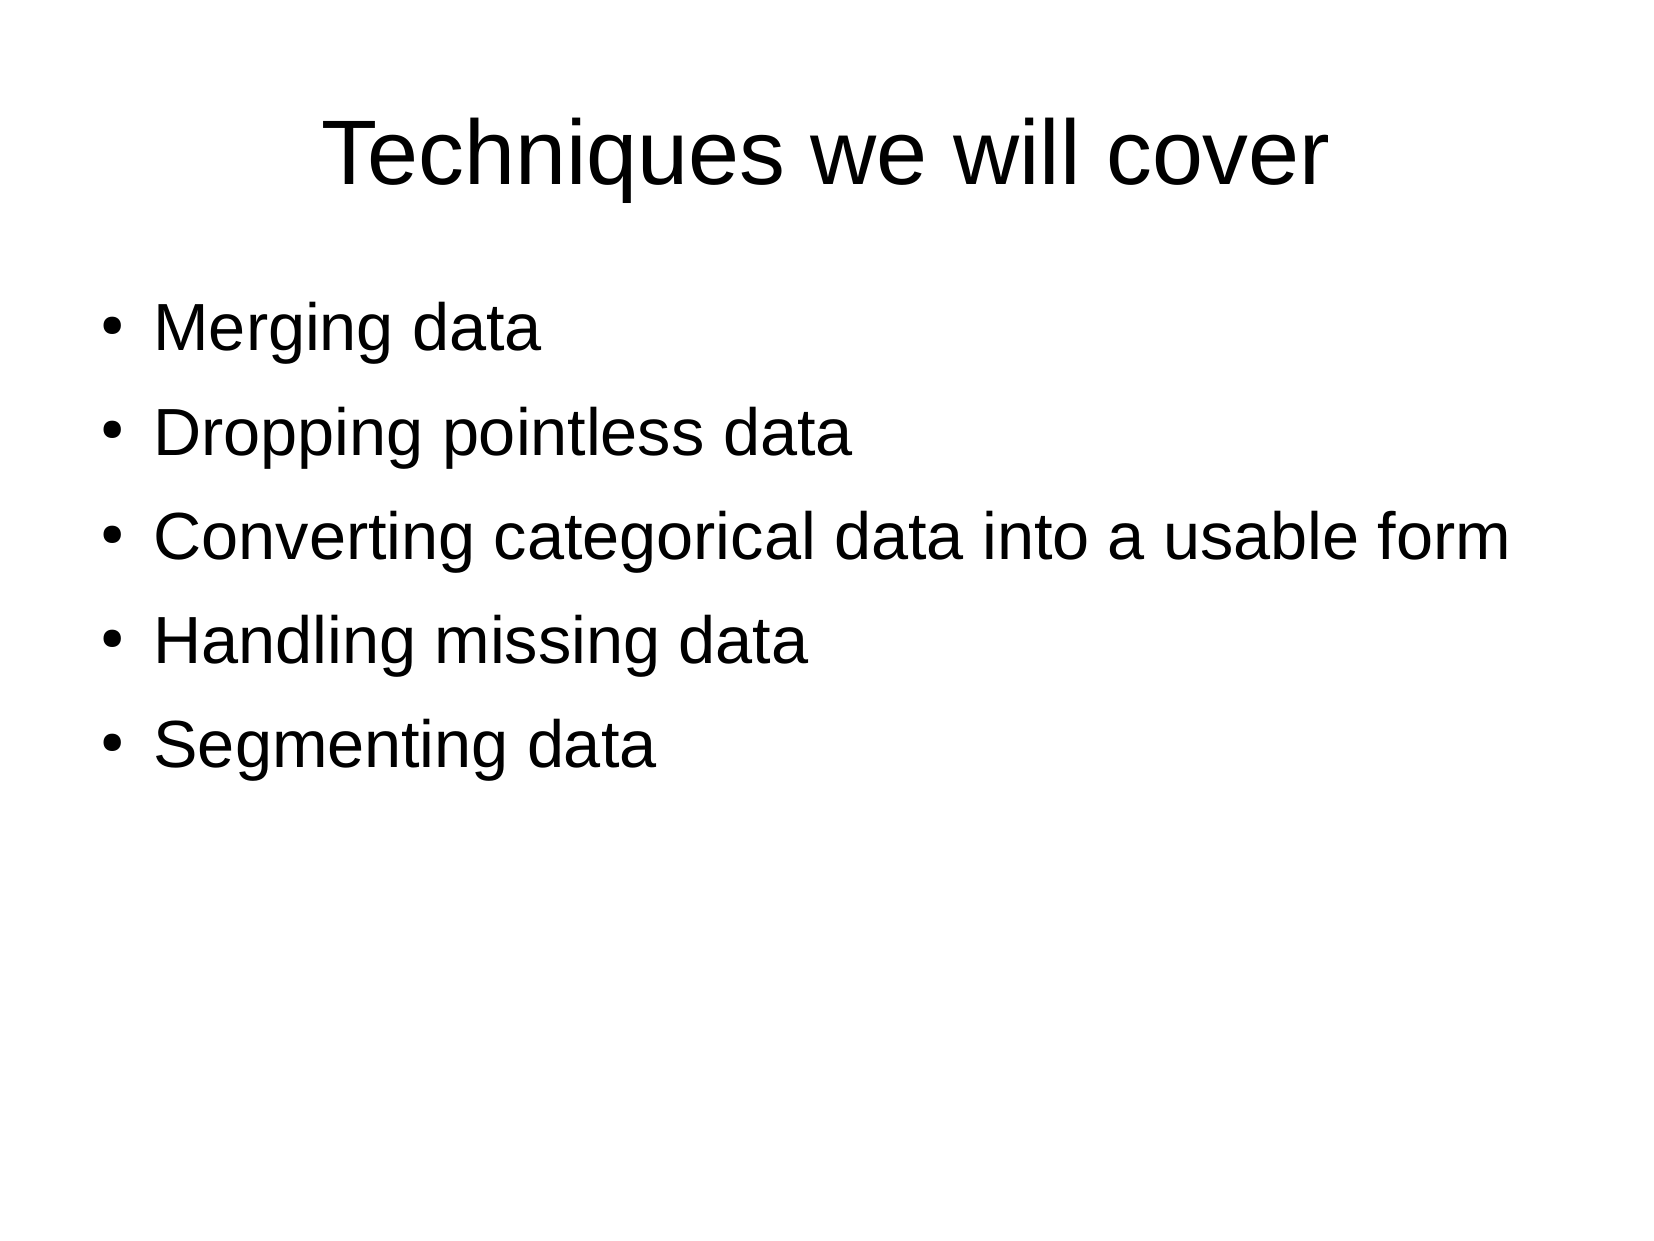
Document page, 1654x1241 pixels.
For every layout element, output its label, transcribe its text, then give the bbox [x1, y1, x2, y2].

title Techniques we will cover [82, 49, 1571, 257]
list Merging data Dropping pointless data Converting categorical data into a usable form Handling missing data Segmenting data [82, 290, 1571, 1010]
